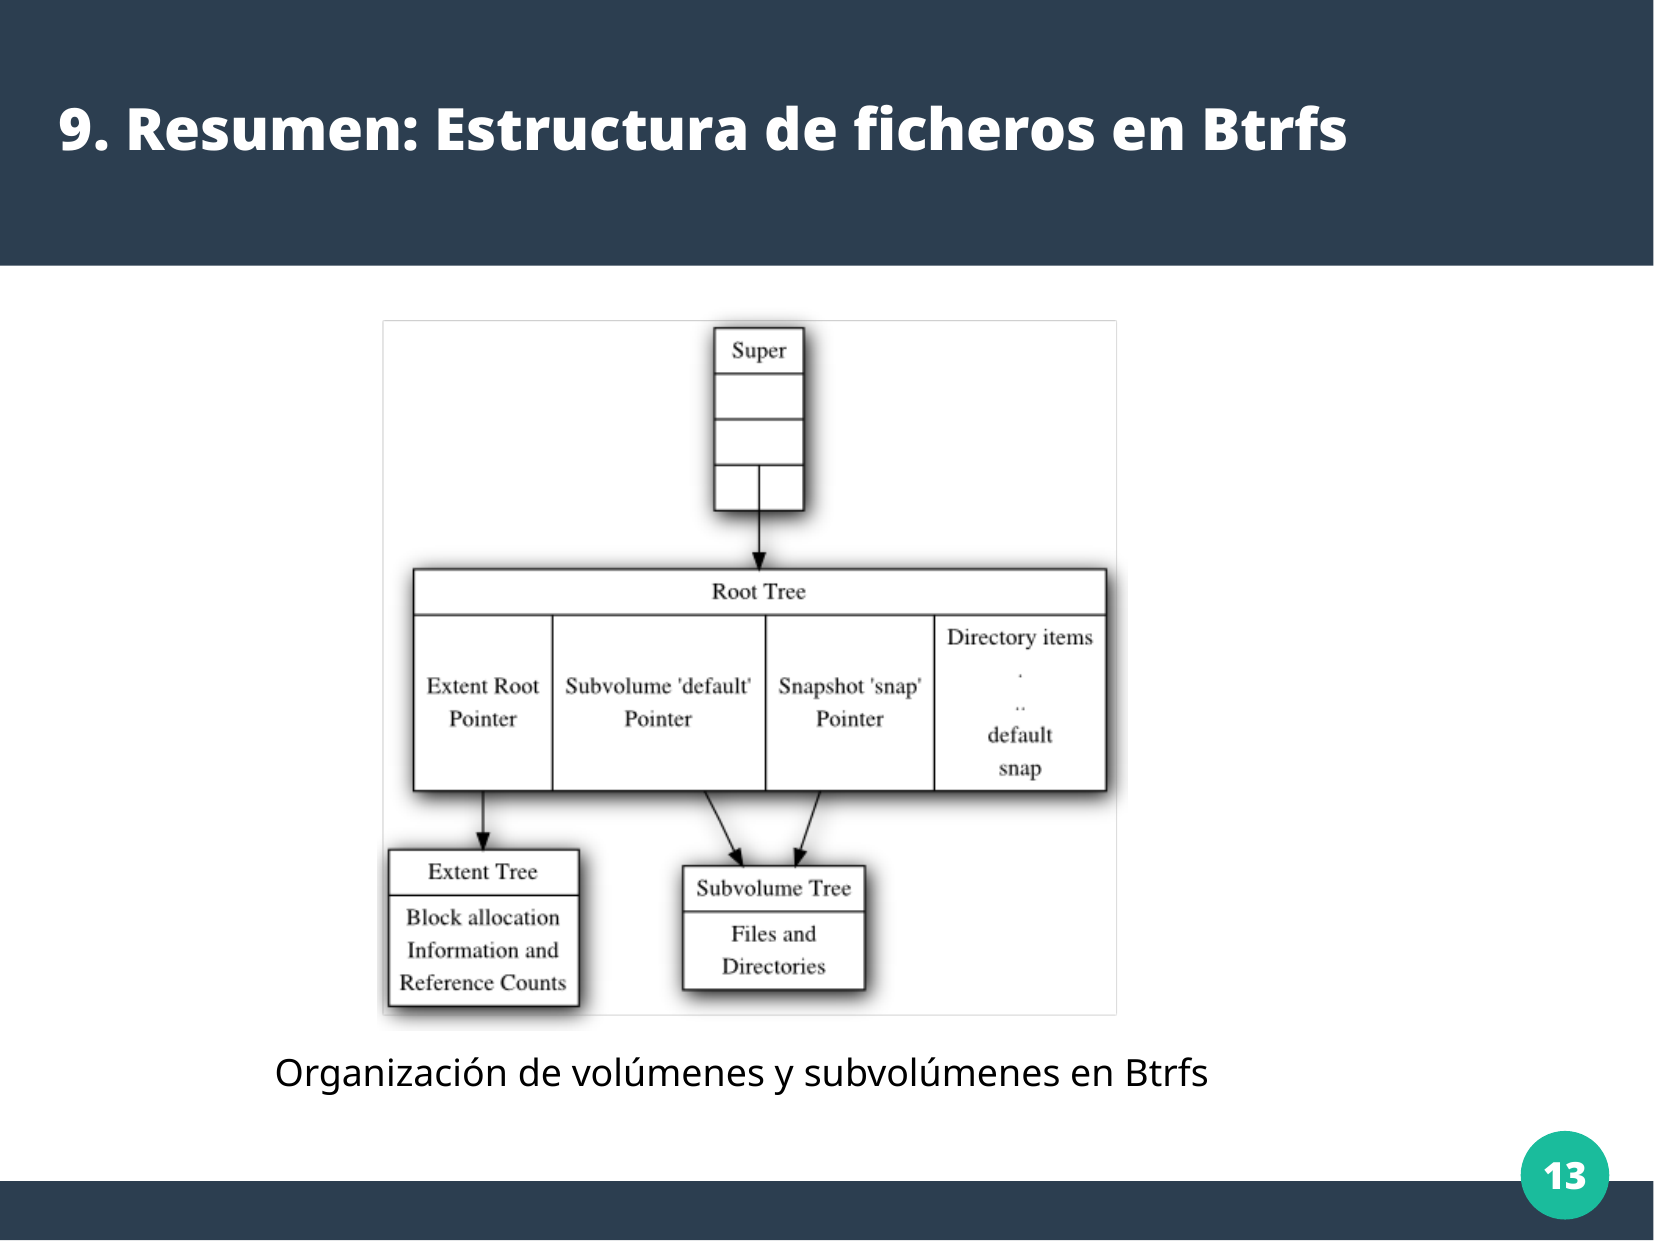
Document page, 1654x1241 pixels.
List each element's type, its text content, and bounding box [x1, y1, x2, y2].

picture [377, 307, 1128, 1031]
text_box Organización de volúmenes y subvolúmenes en Btrfs [259, 1039, 1359, 1098]
title 9. Resumen: Estructura de ficheros en Btrfs [59, 49, 1595, 207]
